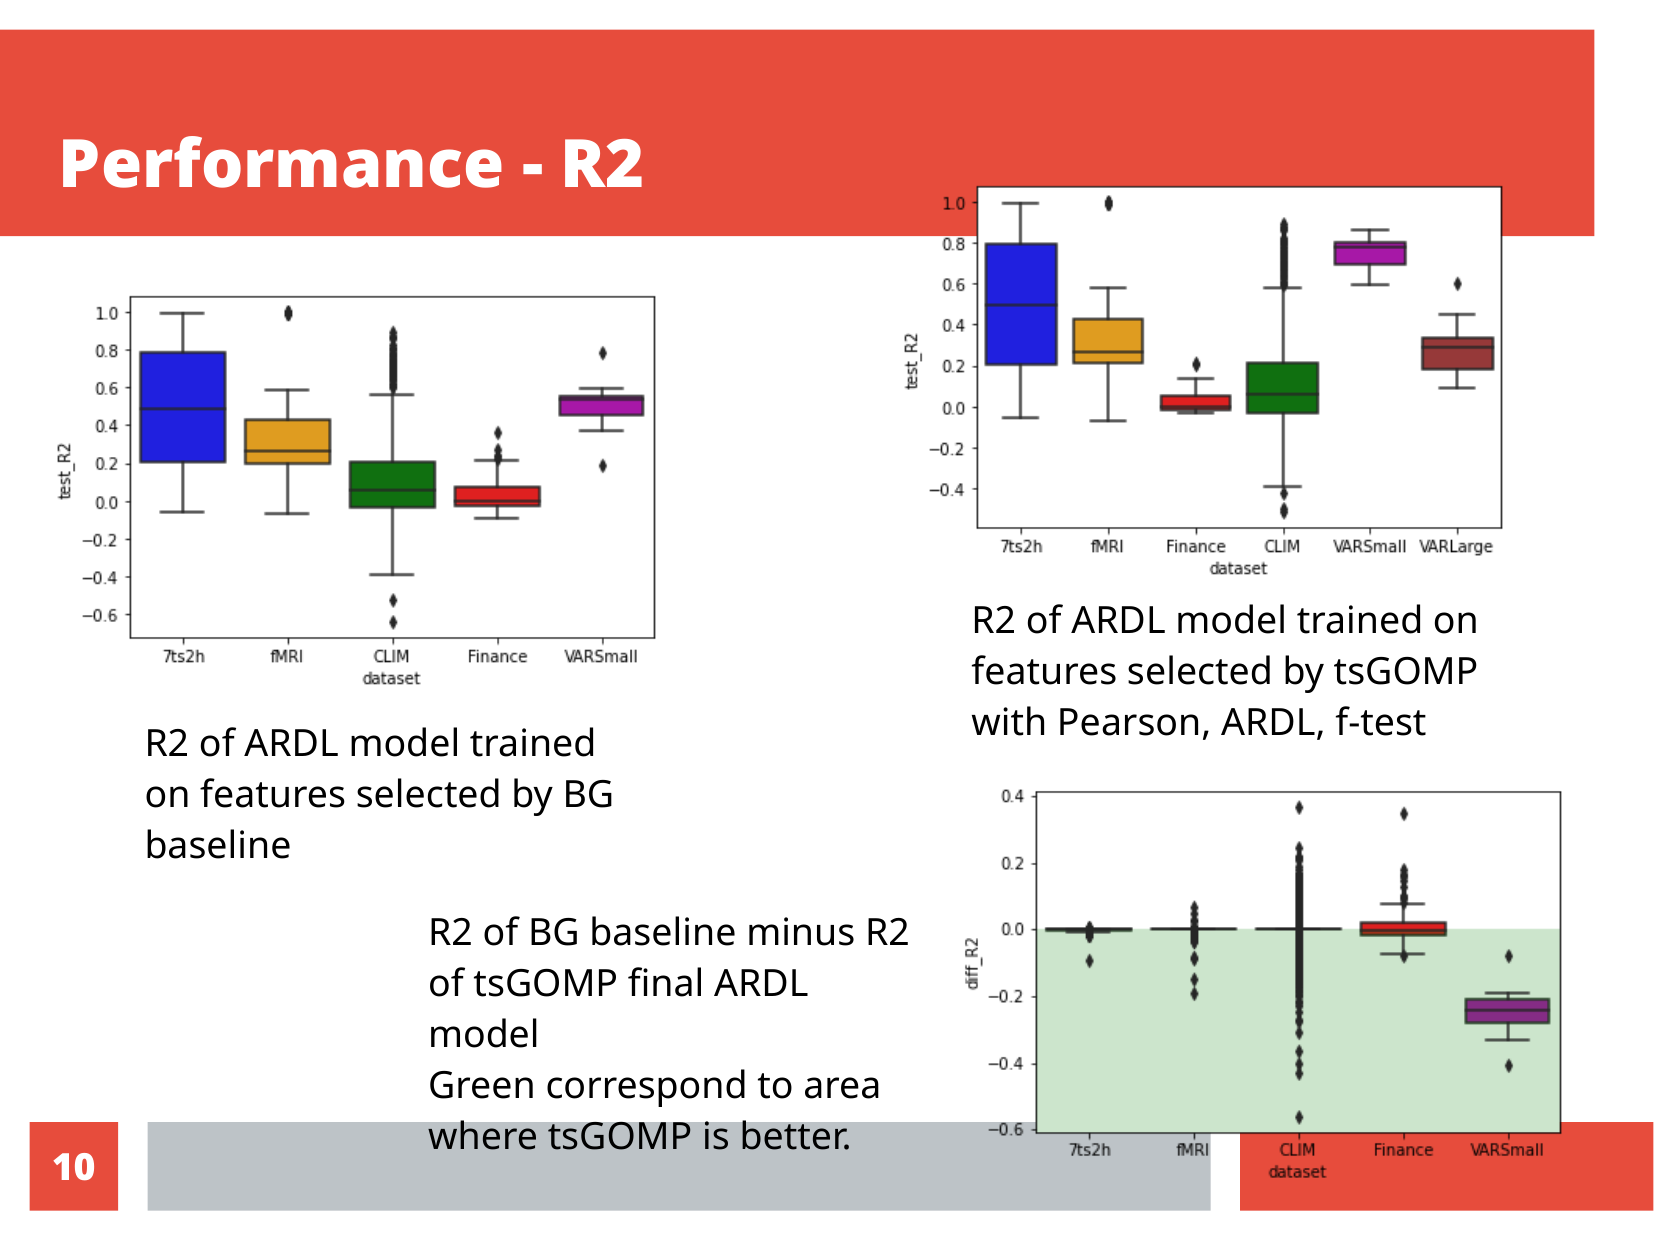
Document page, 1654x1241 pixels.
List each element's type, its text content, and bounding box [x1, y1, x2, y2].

text_box R2 of ARDL model trained on features selected by BG baseline [129, 708, 638, 855]
text_box R2 of BG baseline minus R2 of tsGOMP final ARDL model Green correspond to area where tsGOMP is better. [413, 897, 945, 1131]
picture [47, 287, 665, 697]
picture [953, 779, 1571, 1192]
title Performance - R2 [59, 59, 1595, 207]
picture [894, 177, 1512, 587]
text_box R2 of ARDL model trained on features selected by tsGOMP with Pearson, ARDL, f-test [956, 586, 1548, 776]
